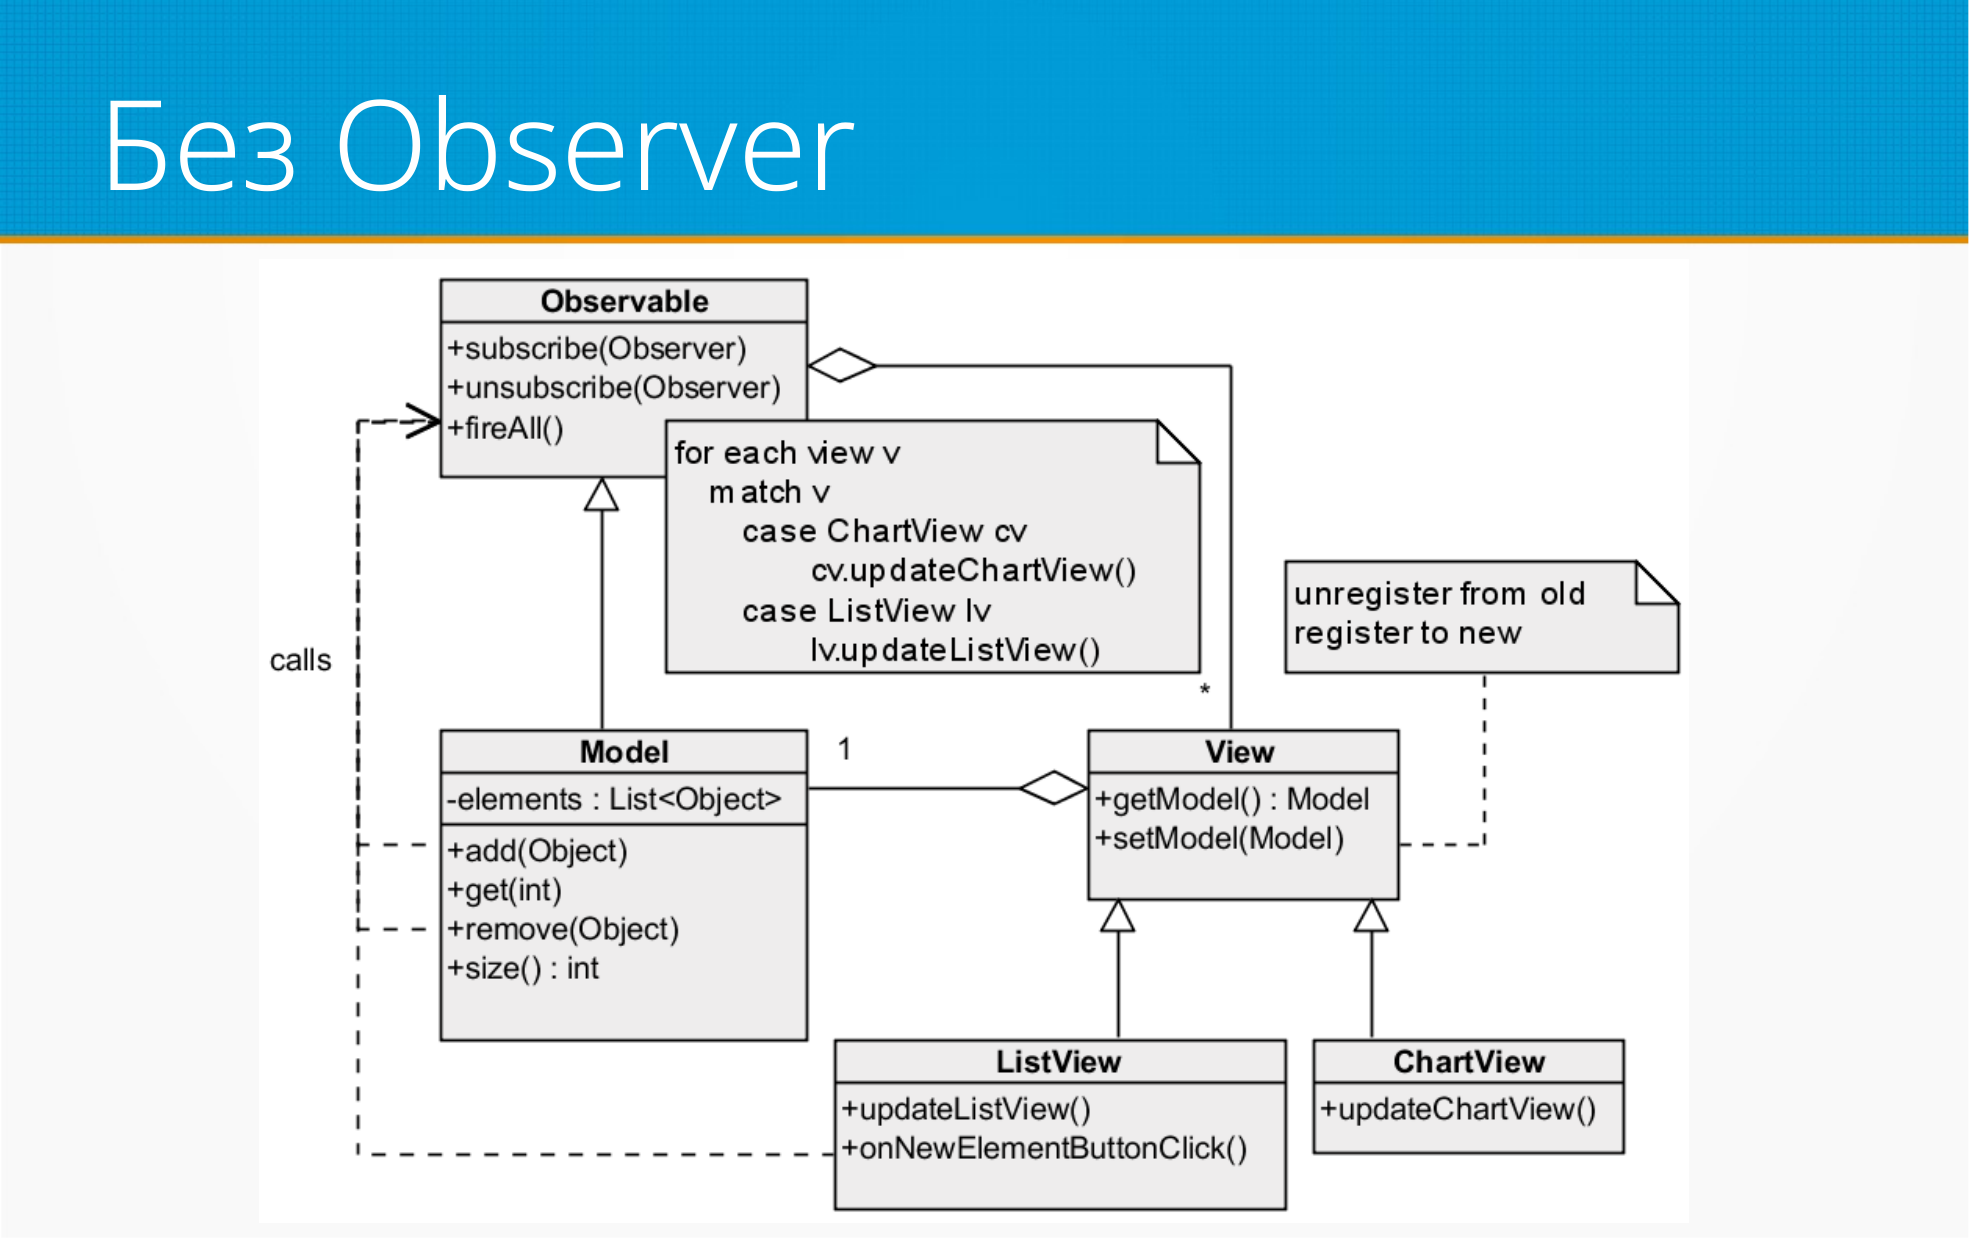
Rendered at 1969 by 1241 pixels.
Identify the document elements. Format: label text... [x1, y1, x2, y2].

picture [0, 233, 1969, 1241]
title Без Observer [98, 19, 1870, 227]
